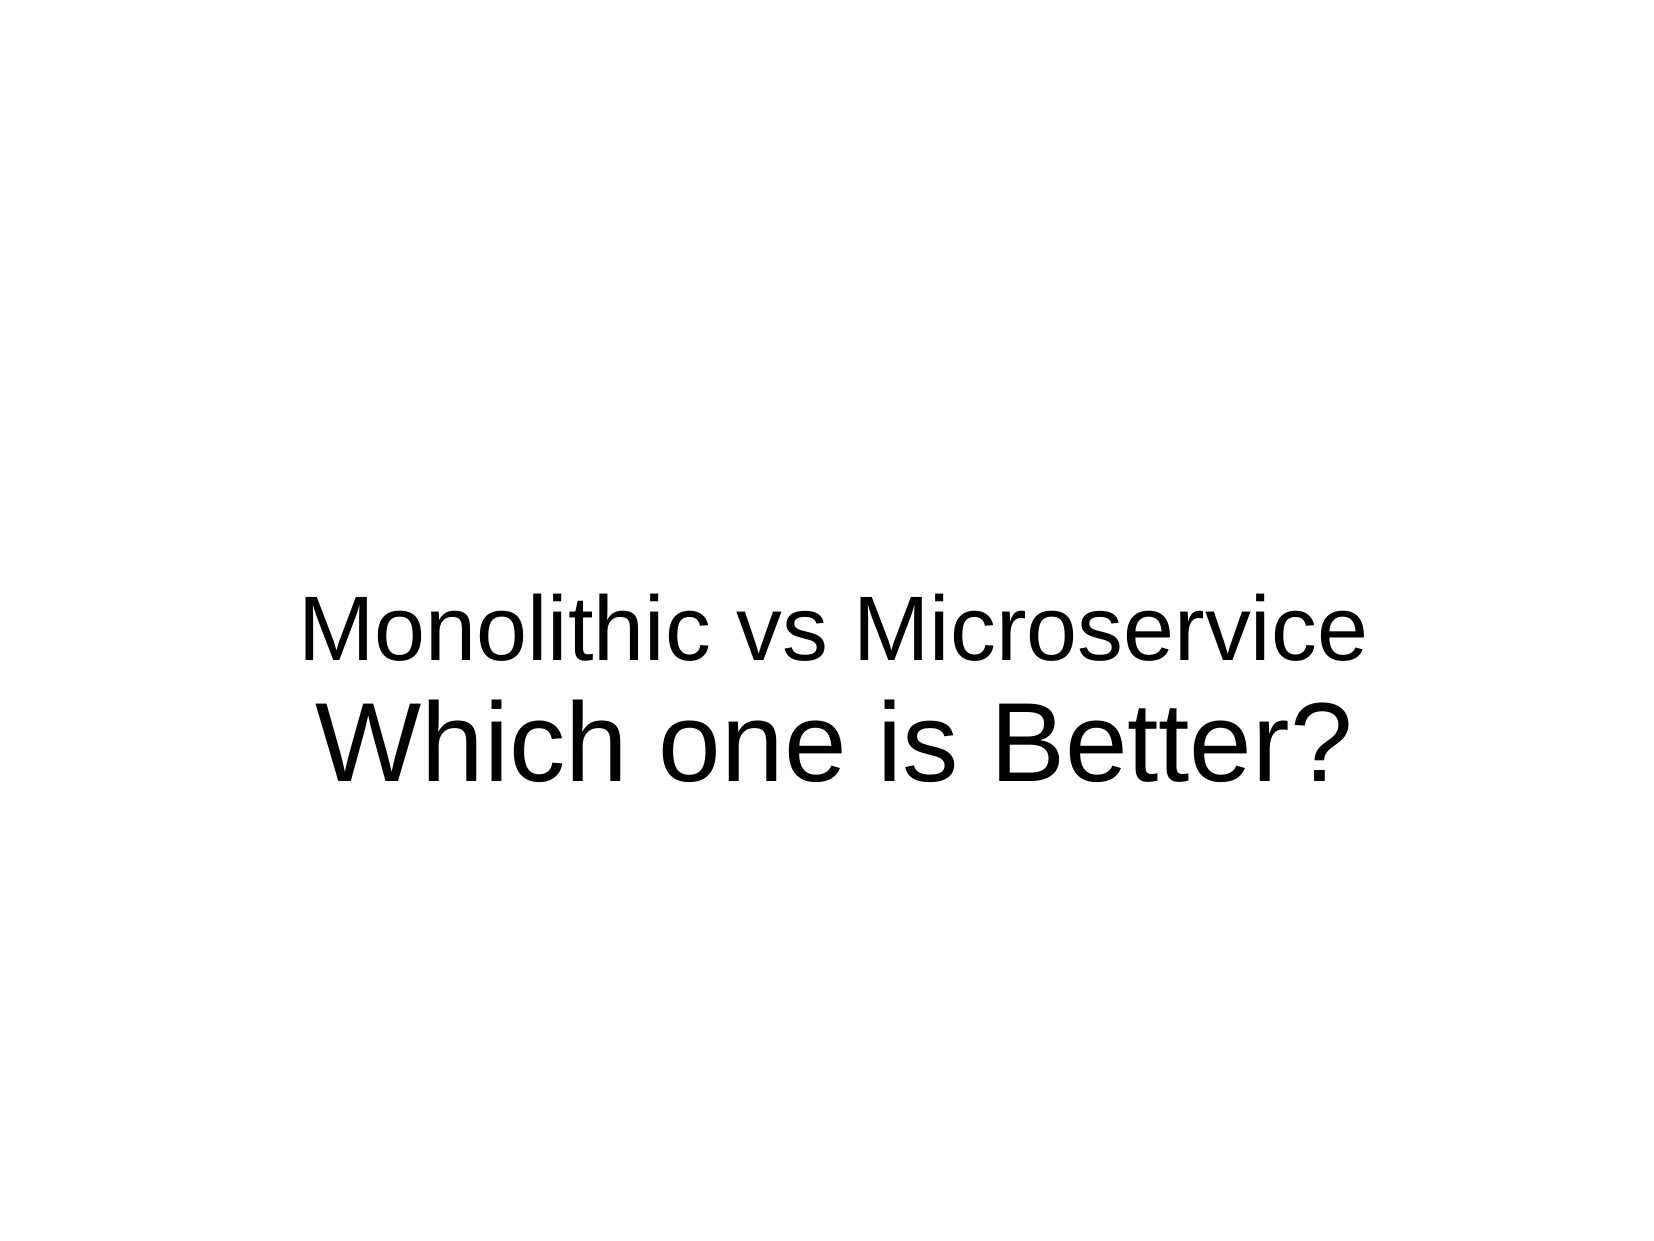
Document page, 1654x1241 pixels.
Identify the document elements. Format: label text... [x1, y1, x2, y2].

title Monolithic vs Microservice Which one is Better? [90, 577, 1579, 806]
